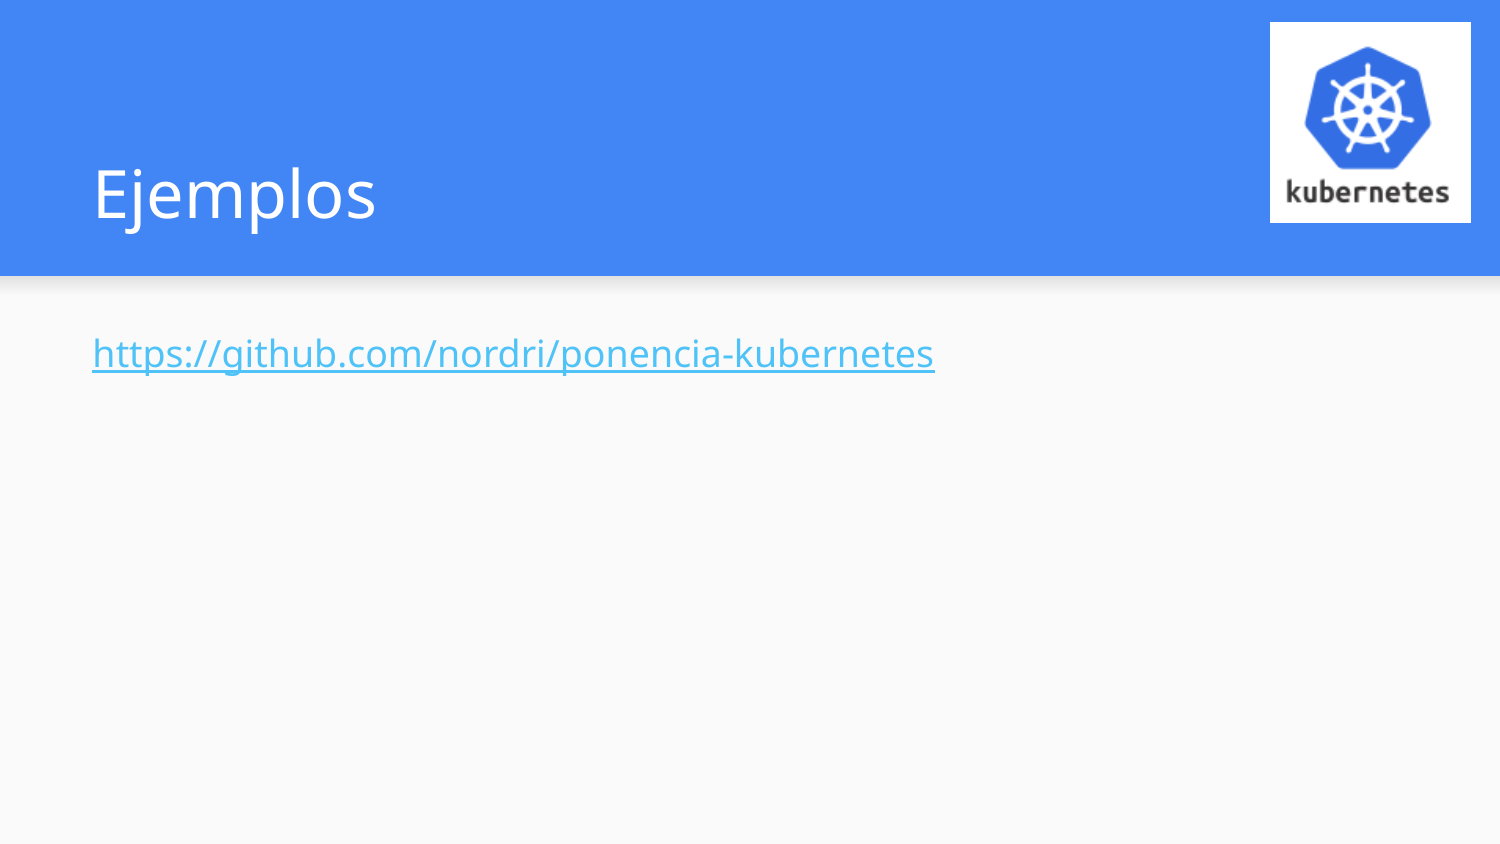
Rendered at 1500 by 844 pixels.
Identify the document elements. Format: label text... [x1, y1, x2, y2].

list https://github.com/nordri/ponencia-kubernetes [77, 314, 1427, 760]
picture [1270, 22, 1471, 223]
title Ejemplos [77, 121, 1427, 248]
